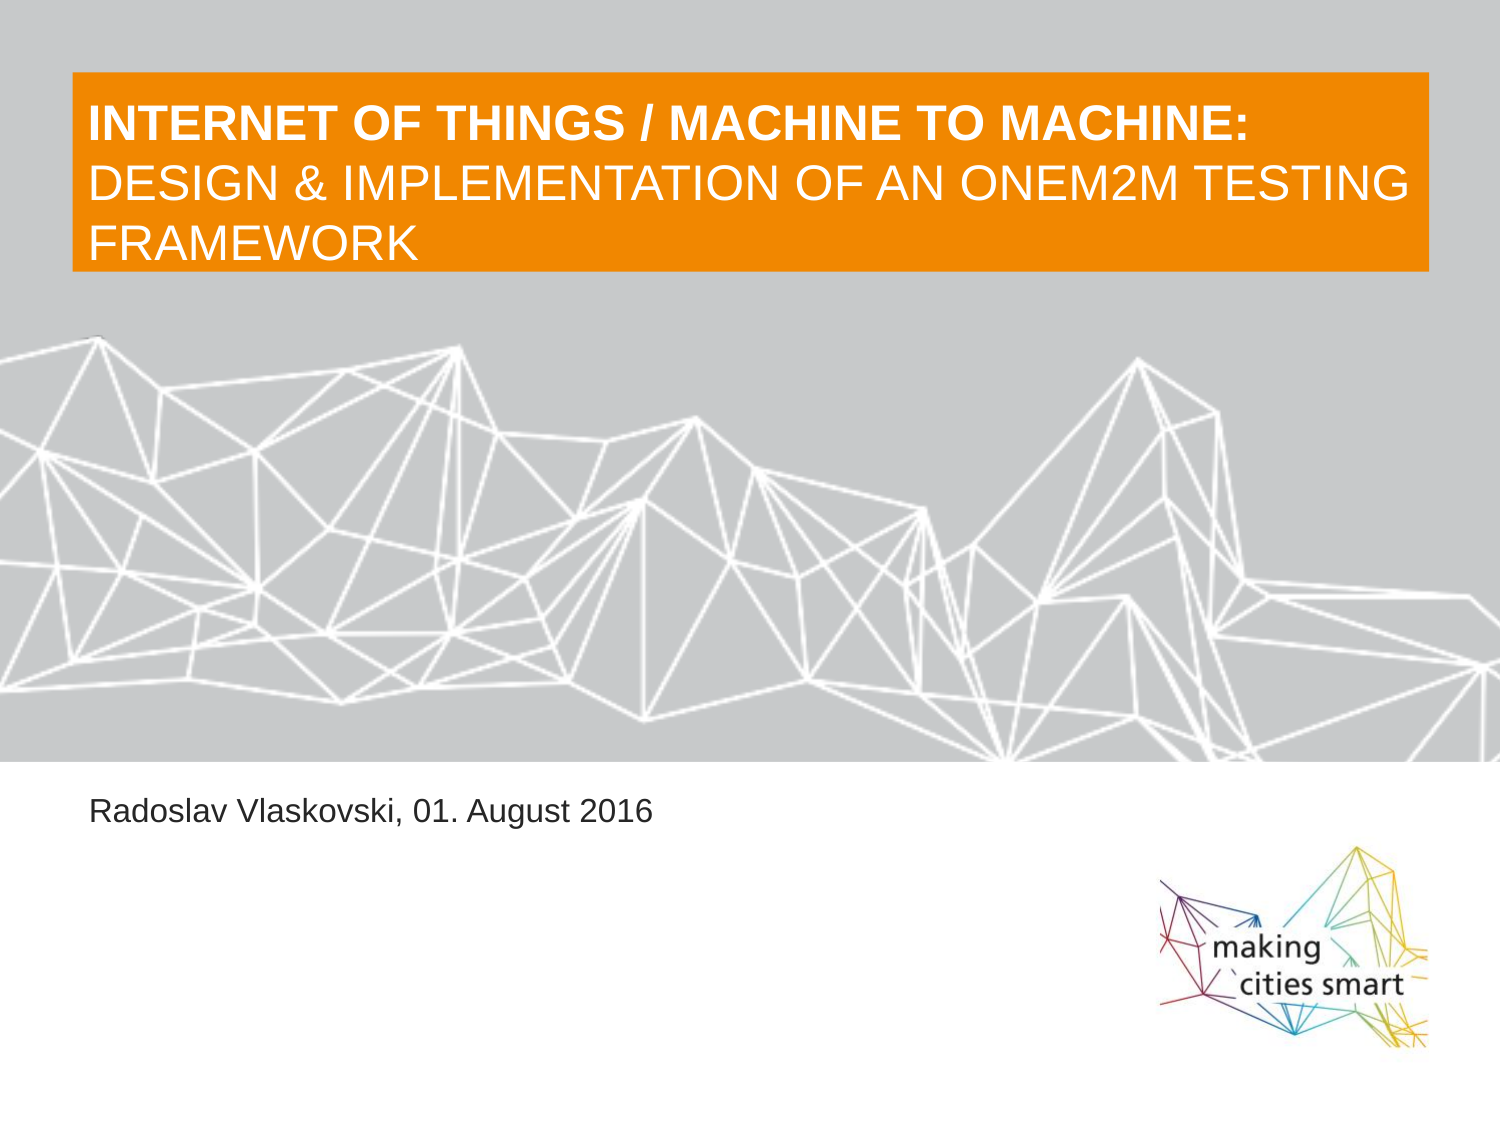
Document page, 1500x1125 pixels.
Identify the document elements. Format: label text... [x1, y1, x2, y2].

picture [1140, 821, 1449, 1069]
title INTERNET OF THINGS / MACHINE TO MACHINE: Design & Implementation of an OneM2M Testing Framework [72, 72, 1430, 272]
subtitle Radoslav Vlaskovski, 01. August 2016 [88, 789, 1438, 869]
